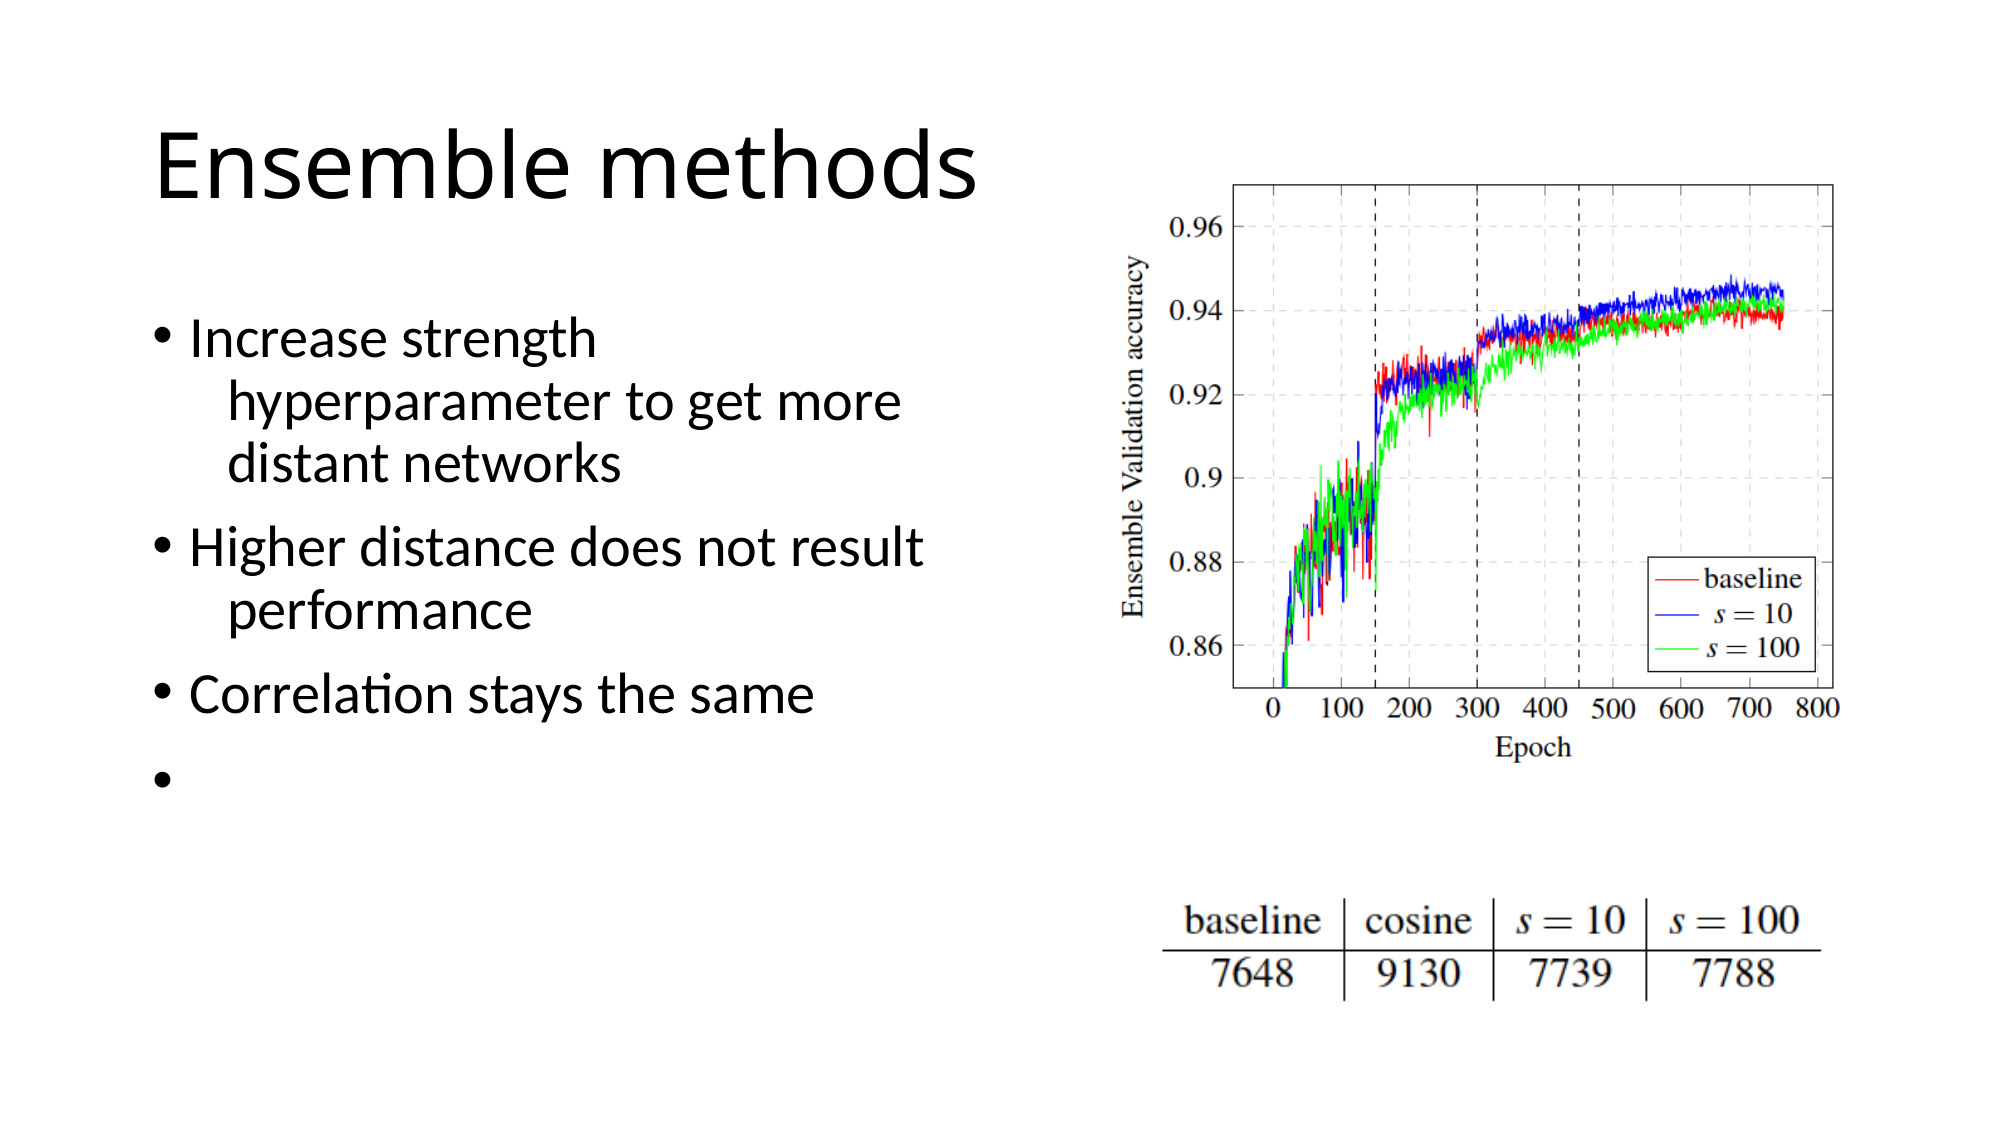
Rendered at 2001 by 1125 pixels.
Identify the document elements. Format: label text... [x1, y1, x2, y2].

picture [1085, 168, 1863, 781]
title Ensemble methods [137, 59, 1863, 278]
list Increase strength hyperparameter to get more distant networks Higher distance does not result performance Correlation stays the same [137, 299, 988, 1014]
picture [1126, 888, 1839, 1012]
